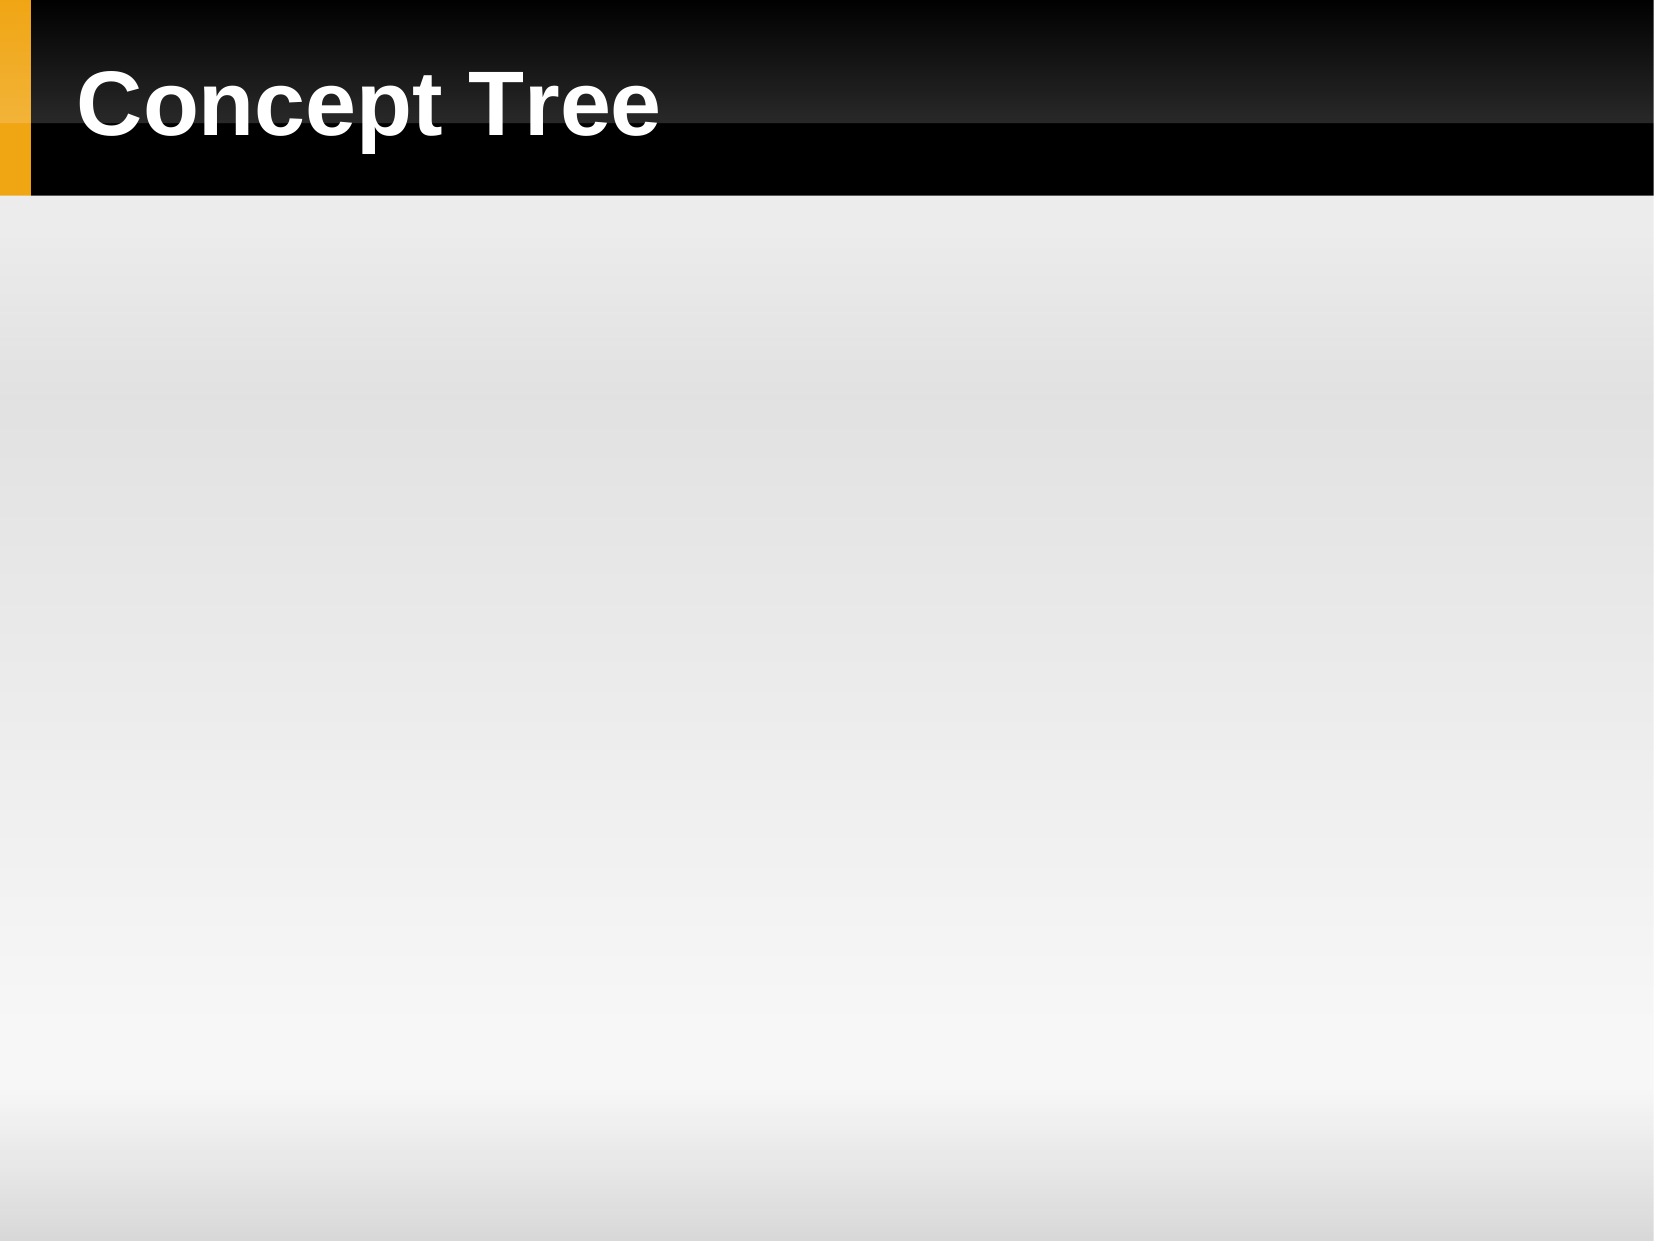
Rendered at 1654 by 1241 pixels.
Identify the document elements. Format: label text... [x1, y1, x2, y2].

picture [0, 0, 1654, 1241]
title Concept Tree [76, 0, 1565, 208]
